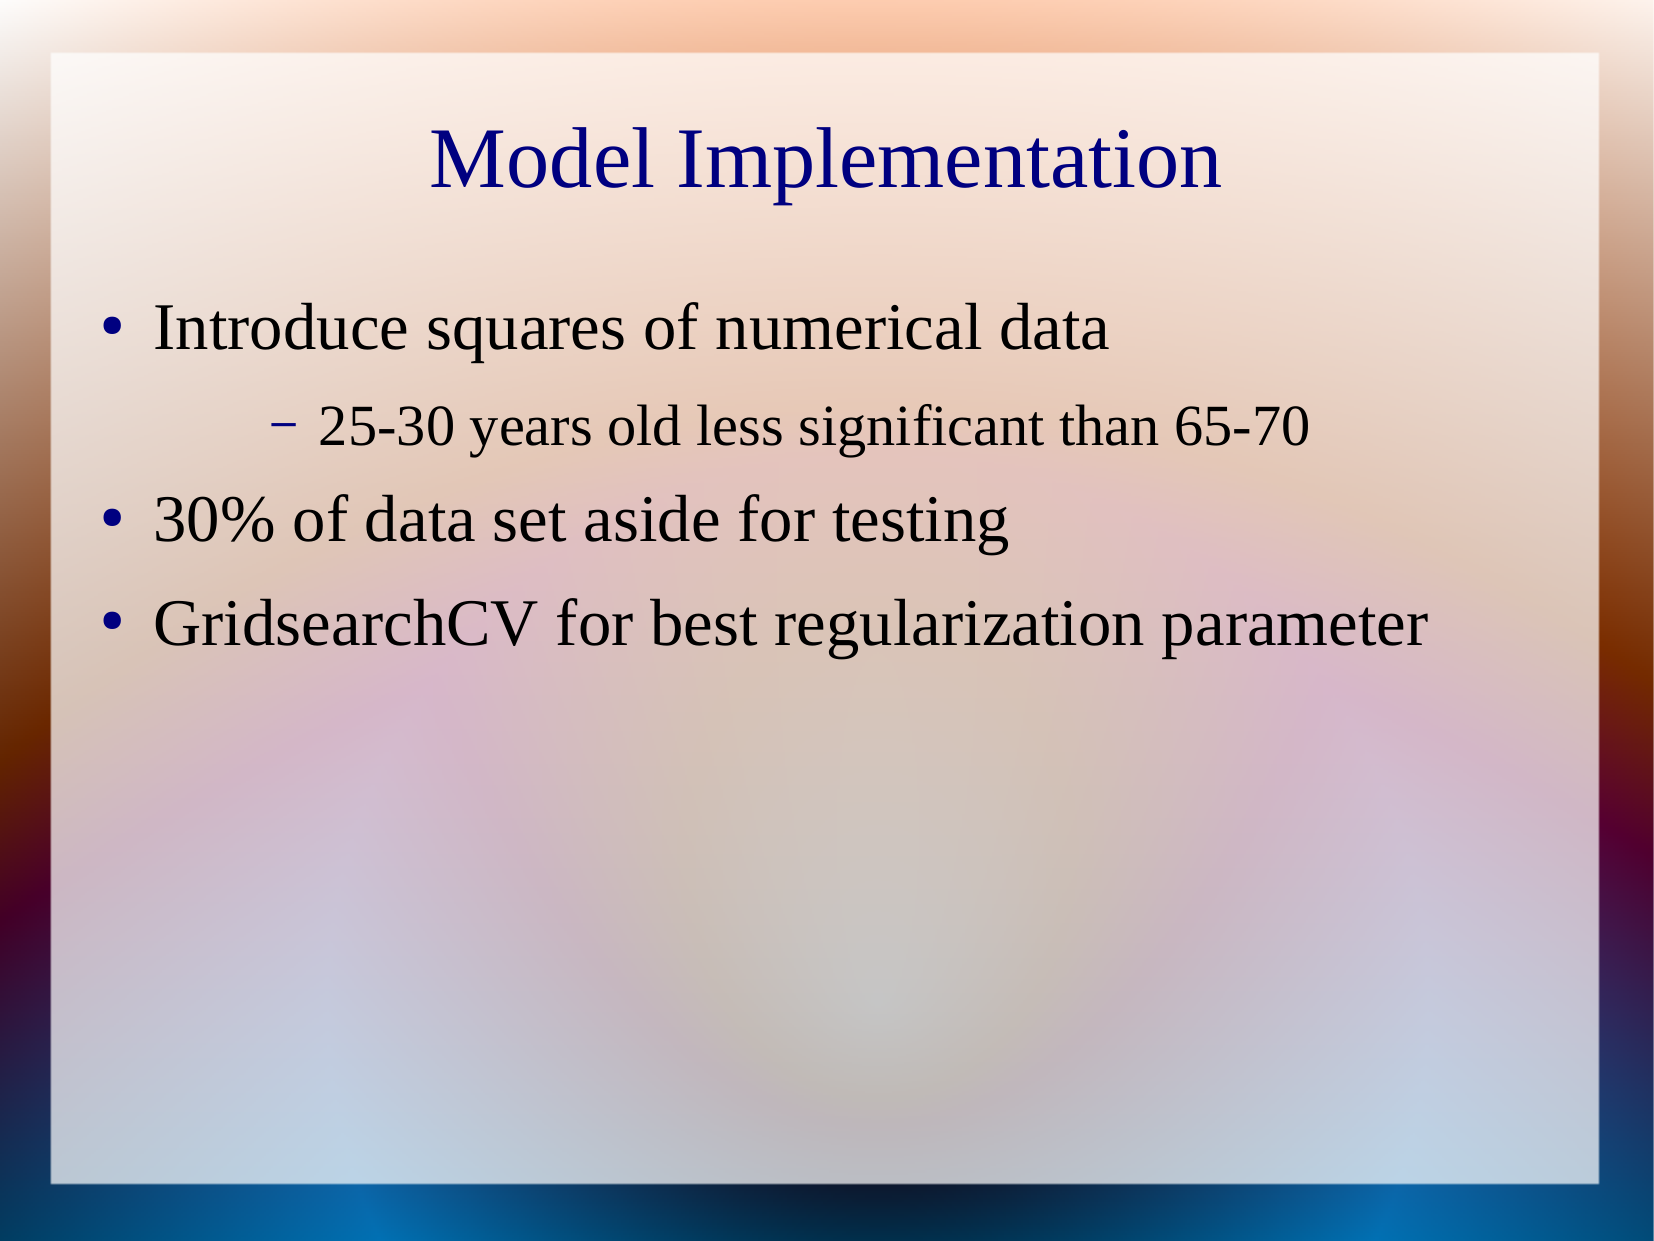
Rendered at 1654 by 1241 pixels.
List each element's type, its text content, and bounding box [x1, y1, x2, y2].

picture [0, 0, 1654, 1241]
list Introduce squares of numerical data 25-30 years old less significant than 65-70 30% of data set aside for testing GridsearchCV for best regularization parameter [82, 290, 1571, 1034]
title Model Implementation [82, 55, 1571, 263]
